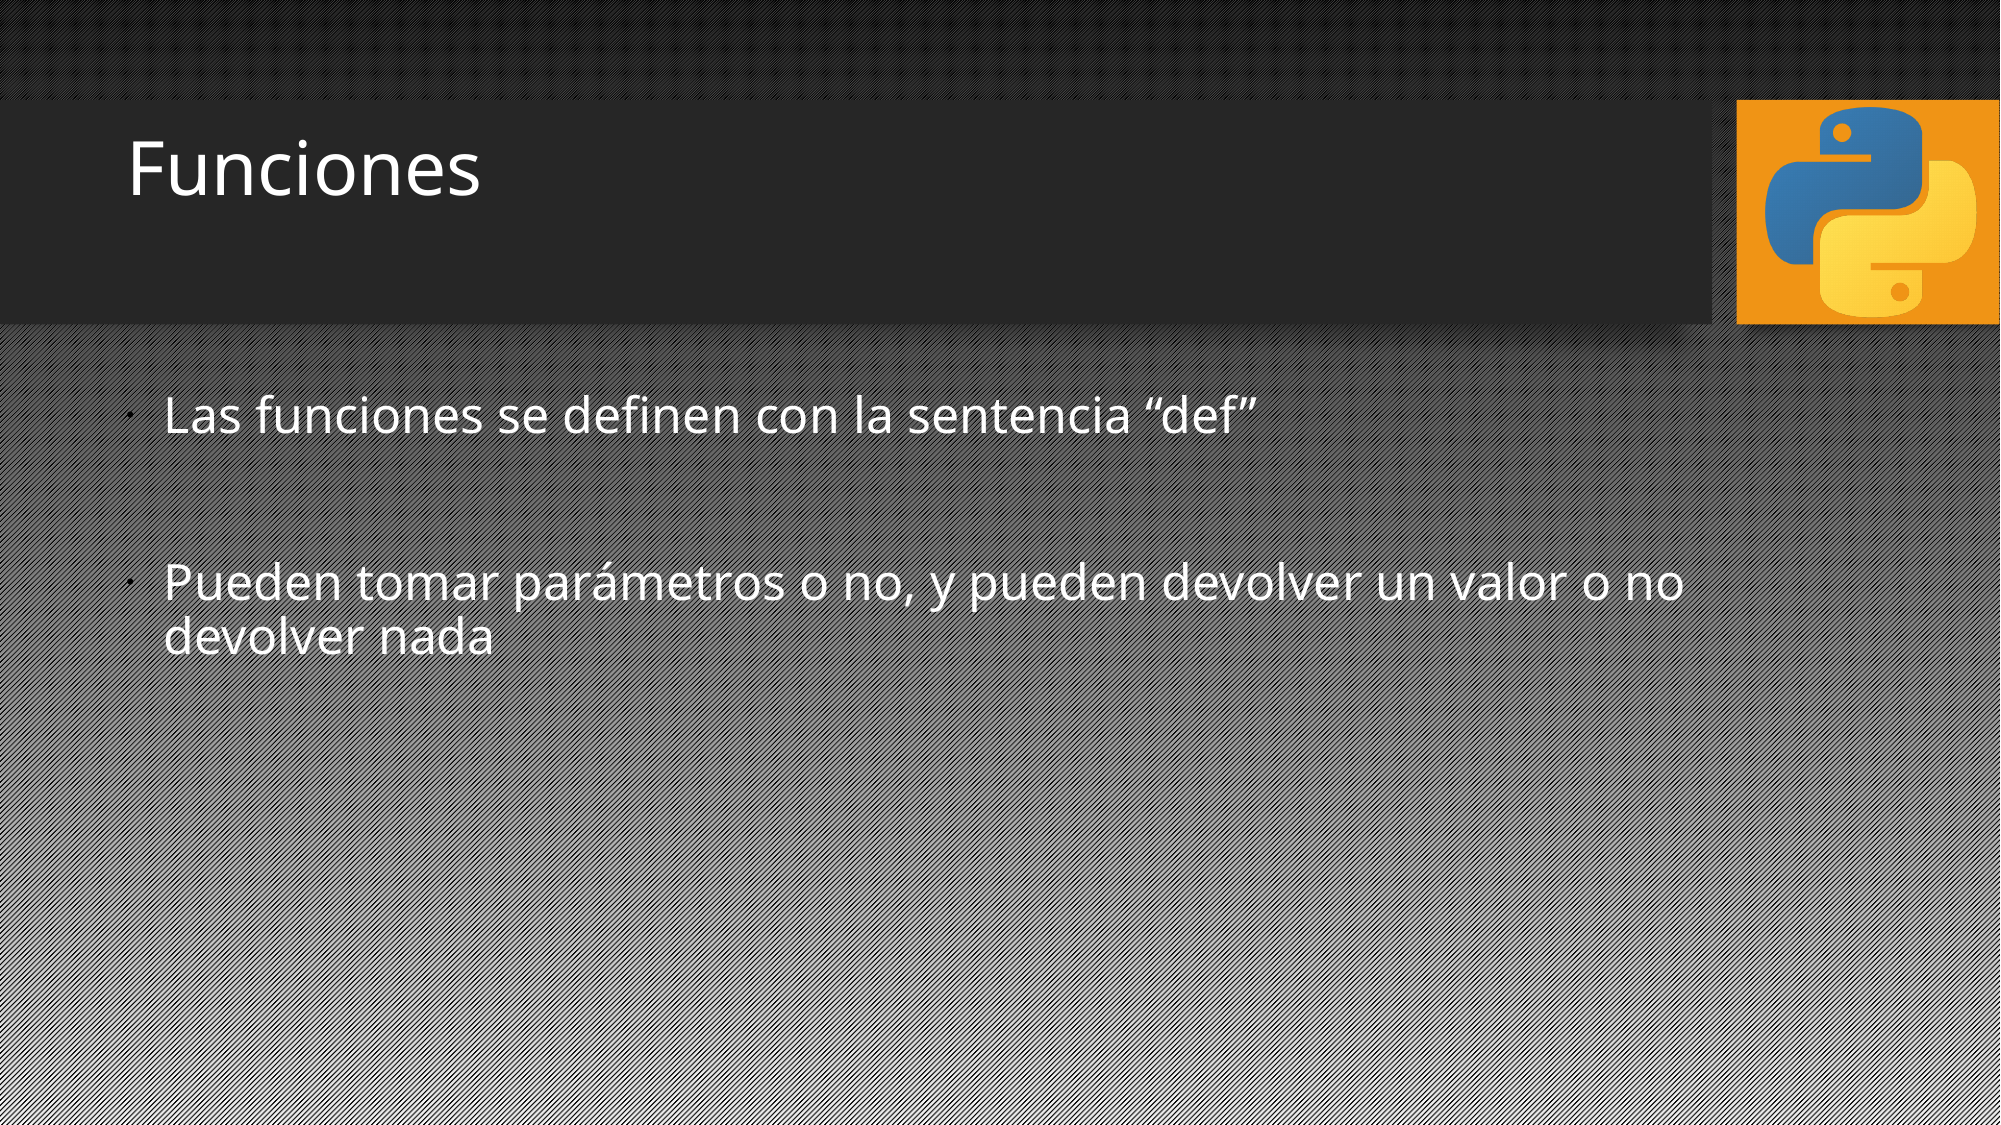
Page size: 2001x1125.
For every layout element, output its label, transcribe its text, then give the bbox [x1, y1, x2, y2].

picture [0, 0, 2000, 1125]
picture [1765, 107, 1977, 318]
title Funciones [111, 123, 1689, 301]
list Las funciones se definen con la sentencia “def” Pueden tomar parámetros o no, y pueden devolver un valor o no devolver nada [111, 383, 1879, 1078]
